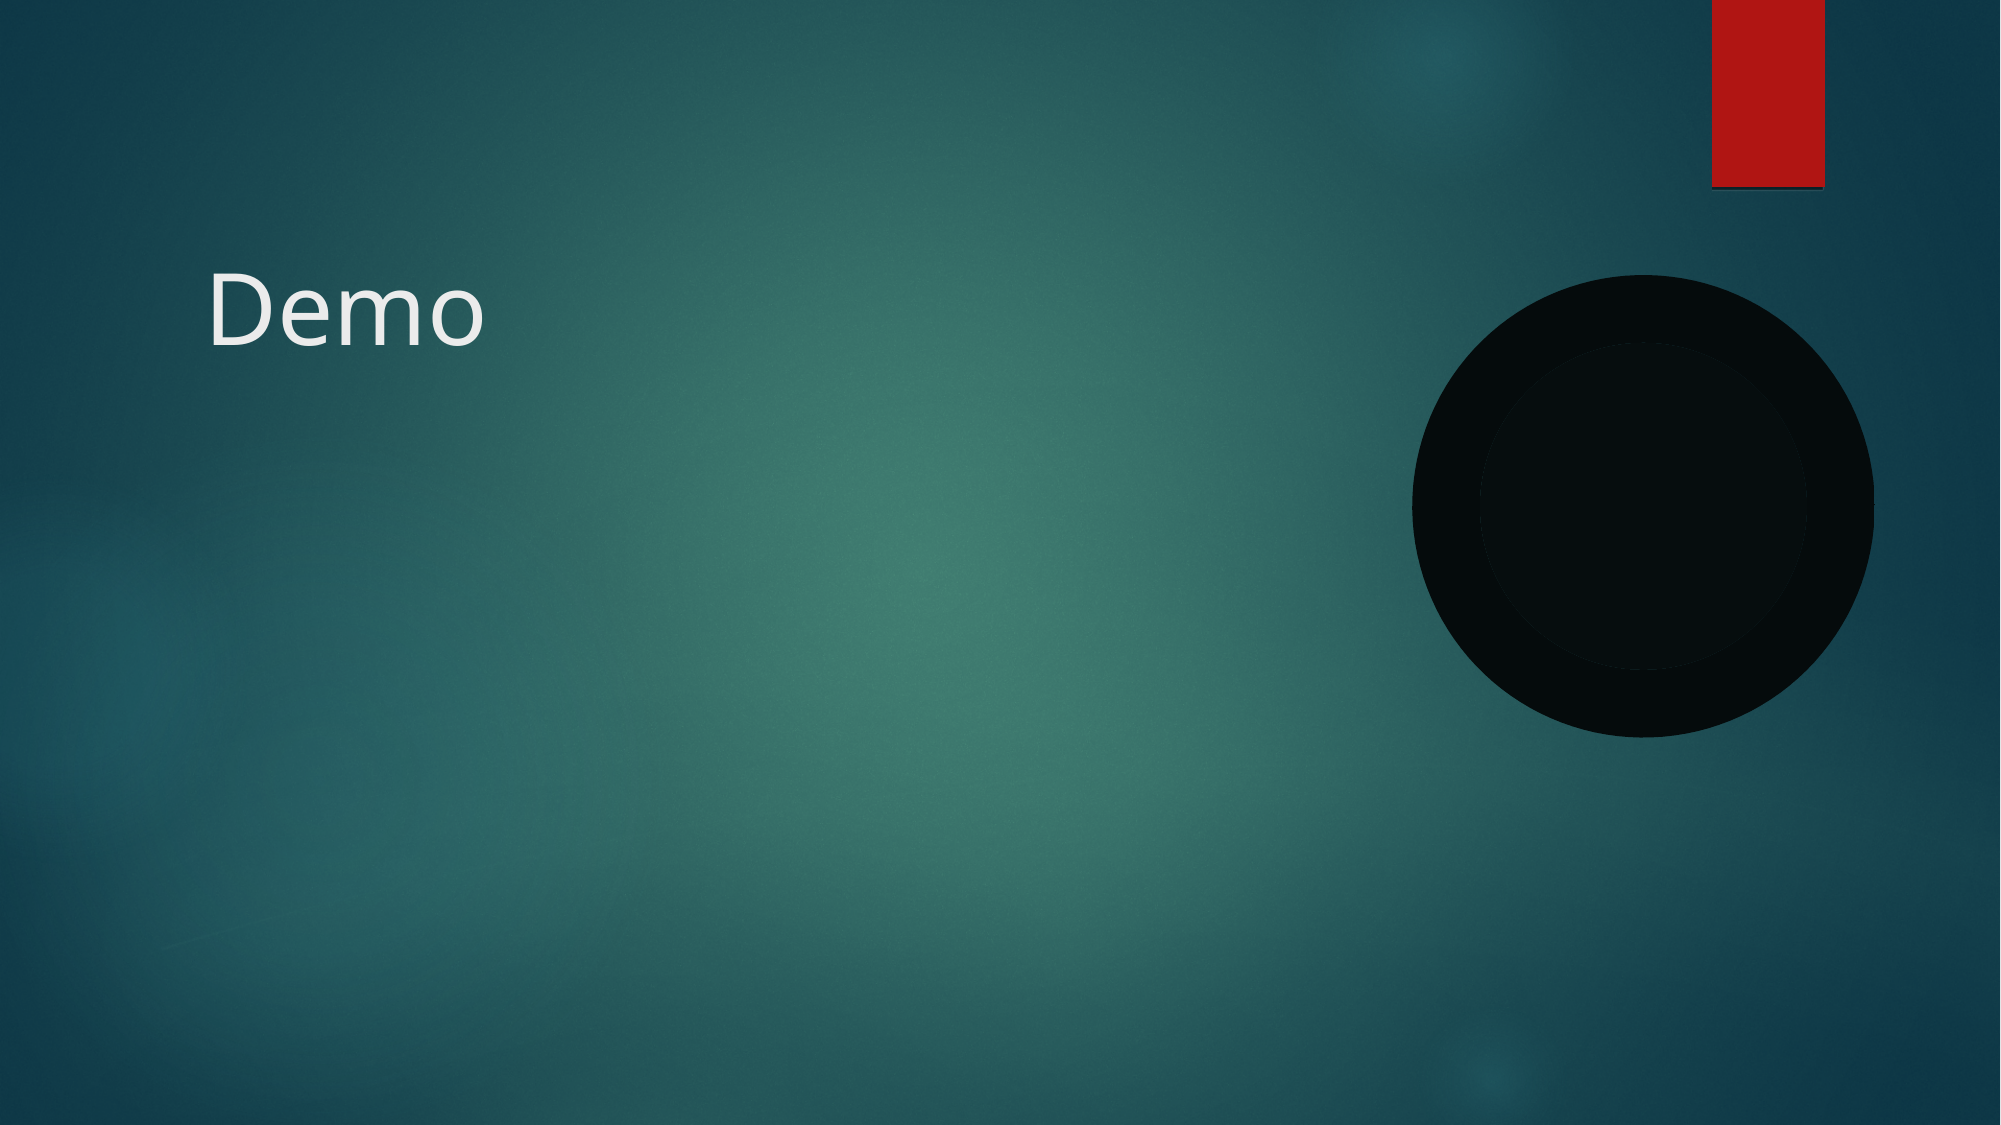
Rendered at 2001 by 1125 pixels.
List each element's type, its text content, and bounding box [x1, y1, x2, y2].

title Demo [189, 237, 1638, 563]
